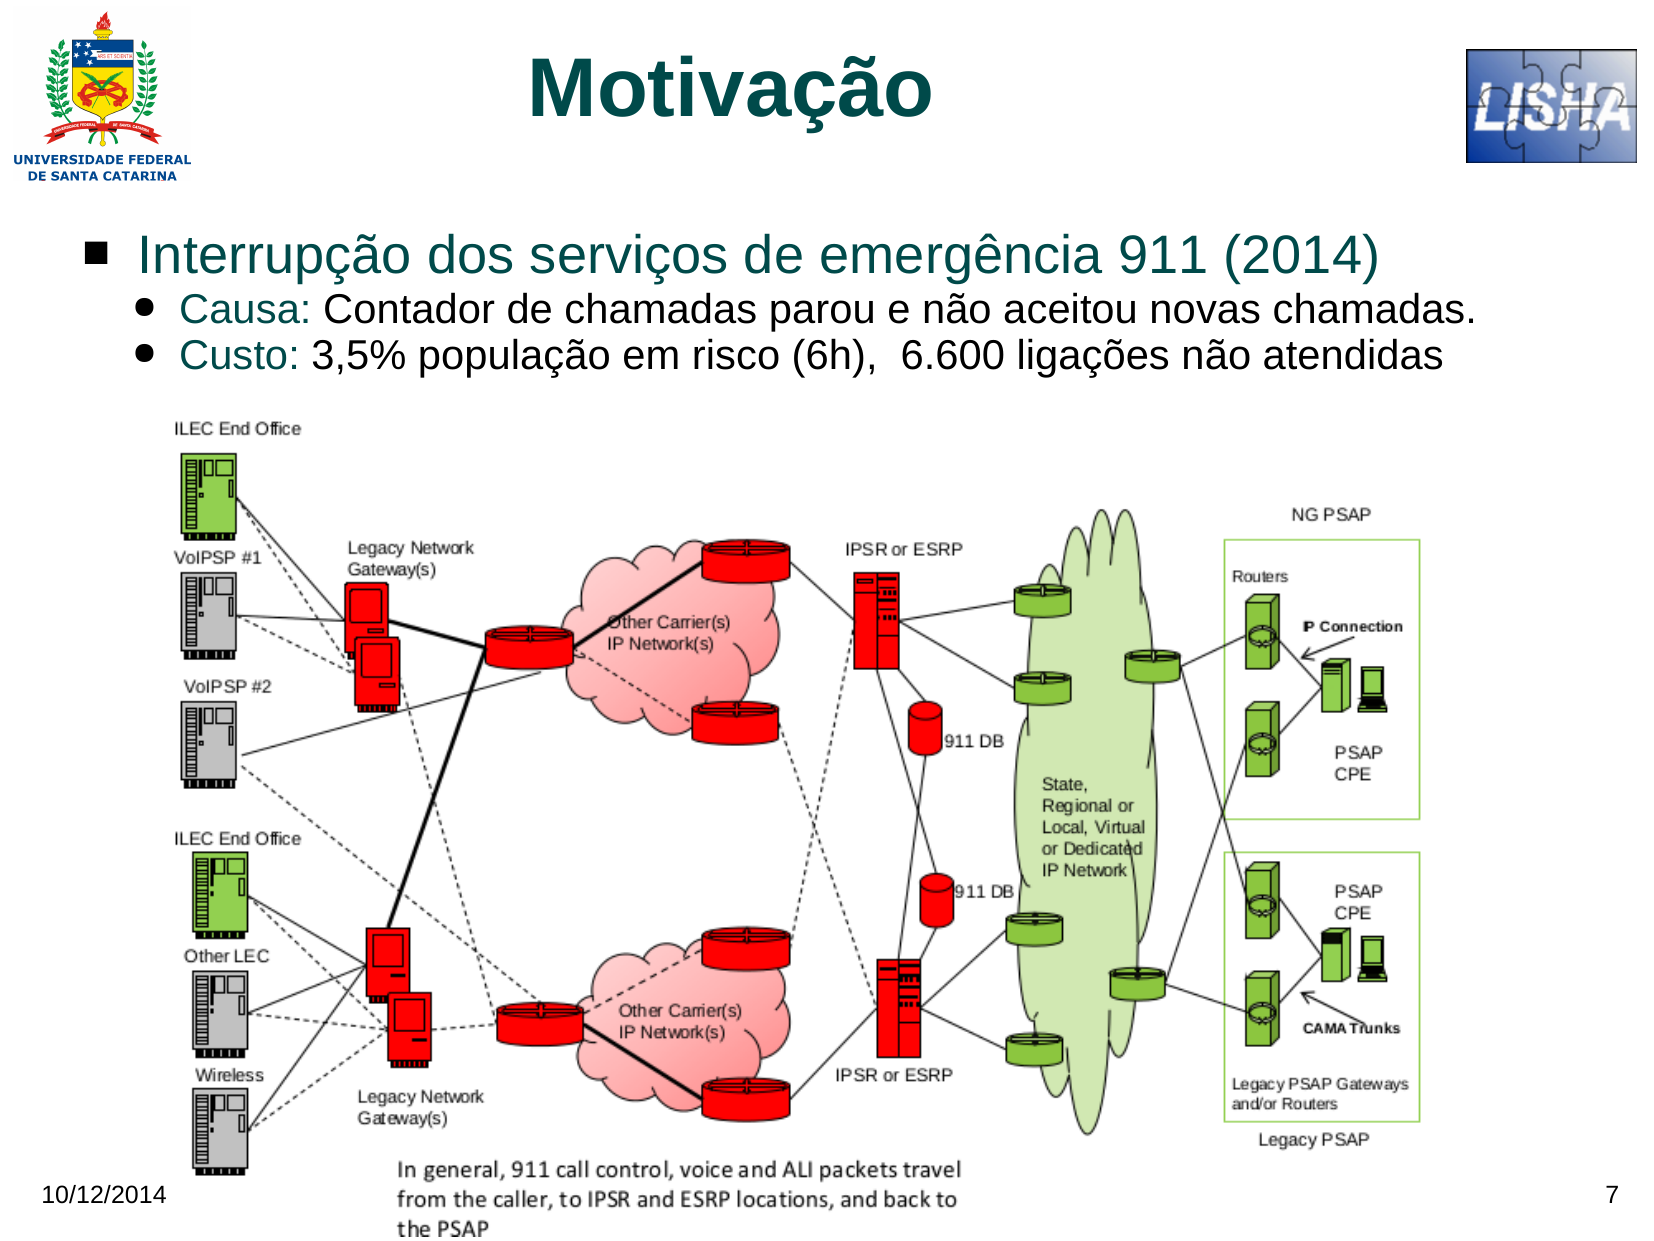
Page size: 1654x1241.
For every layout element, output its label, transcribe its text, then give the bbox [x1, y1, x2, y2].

picture [1466, 49, 1637, 163]
picture [171, 417, 1424, 1237]
picture [13, 6, 191, 181]
title Motivação [37, 37, 1426, 151]
list Interrupção dos serviços de emergência 911 (2014) Causa: Contador de chamadas parou e não aceitou novas chamadas. Custo: 3,5% população em risco (6h), 6.600 ligações não atendidas [37, 225, 1506, 1163]
